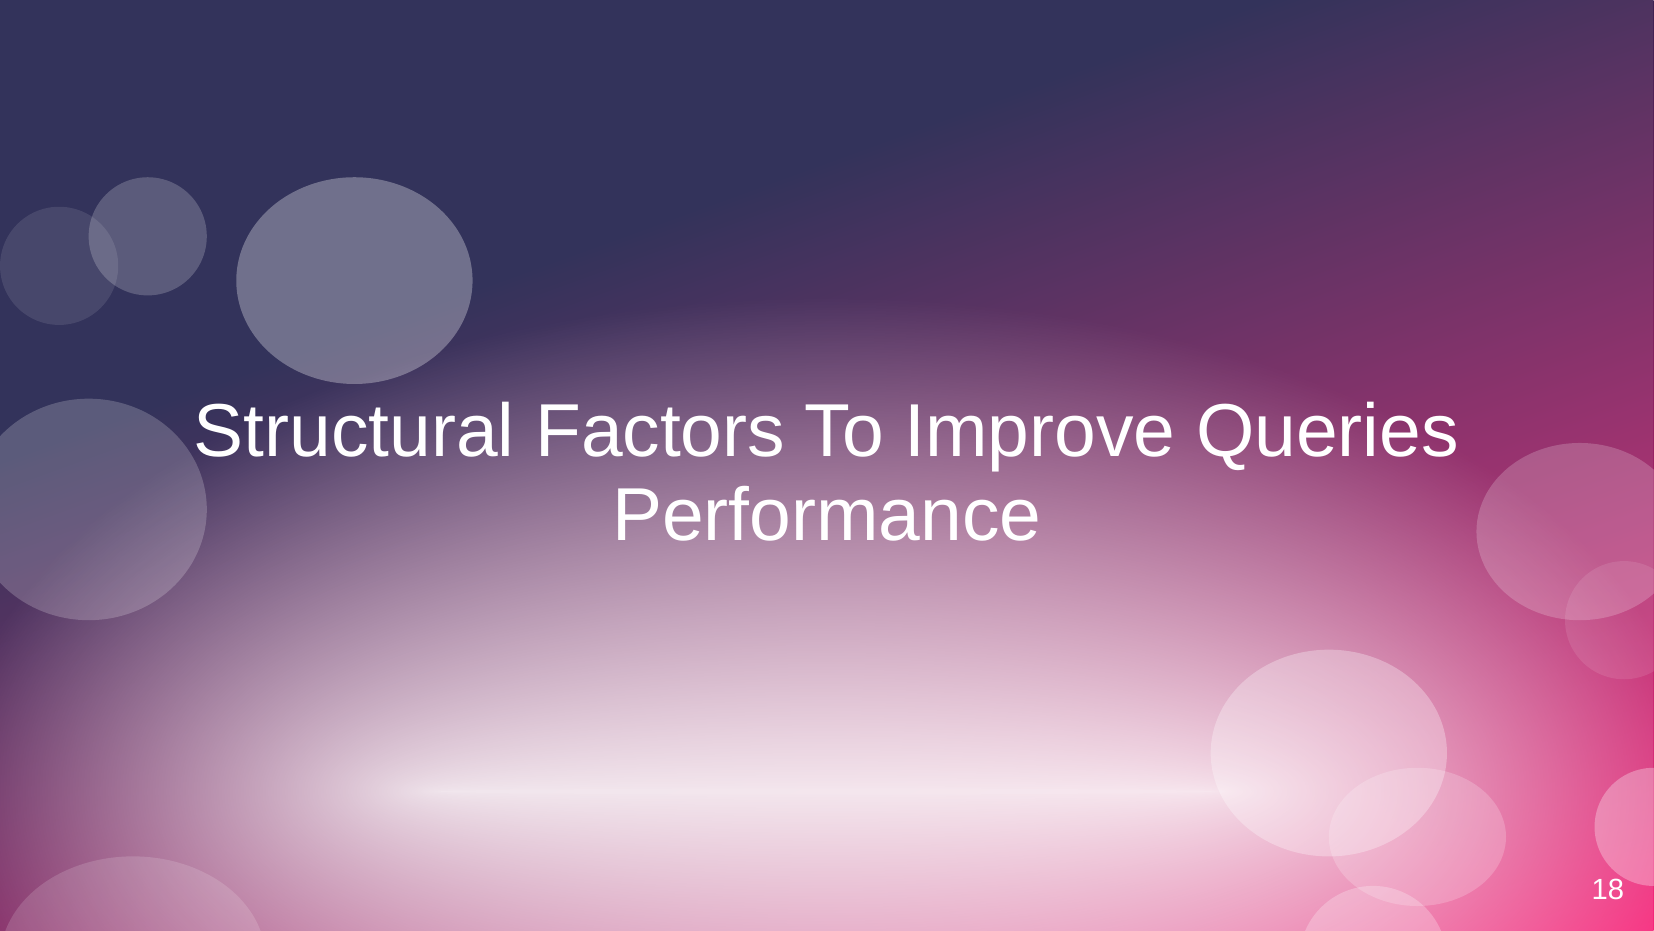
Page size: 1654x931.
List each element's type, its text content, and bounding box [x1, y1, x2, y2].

title Structural Factors To Improve Queries Performance [88, 44, 1565, 901]
